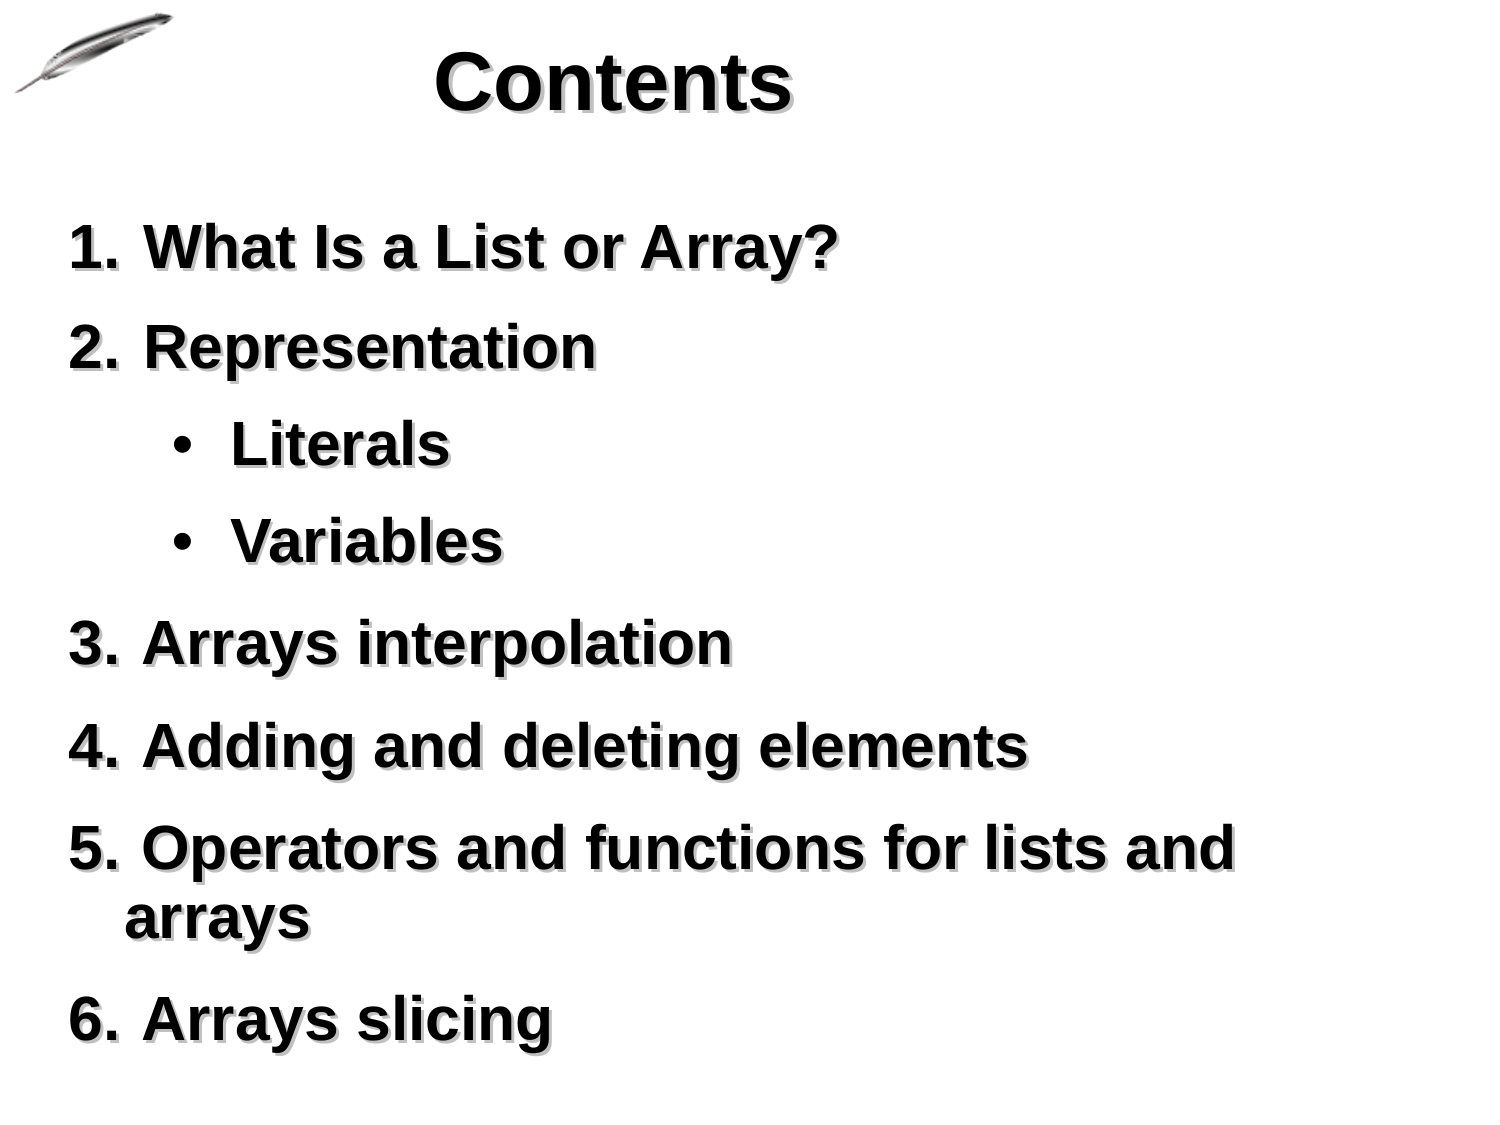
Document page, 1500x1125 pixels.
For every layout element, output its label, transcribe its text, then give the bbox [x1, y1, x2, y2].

picture [11, 11, 179, 95]
title Contents [419, 11, 1459, 161]
list What Is a List or Array? Representation Literals Variables Arrays interpolation Adding and deleting elements Operators and functions for lists and arrays Arrays slicing [53, 208, 1447, 1083]
